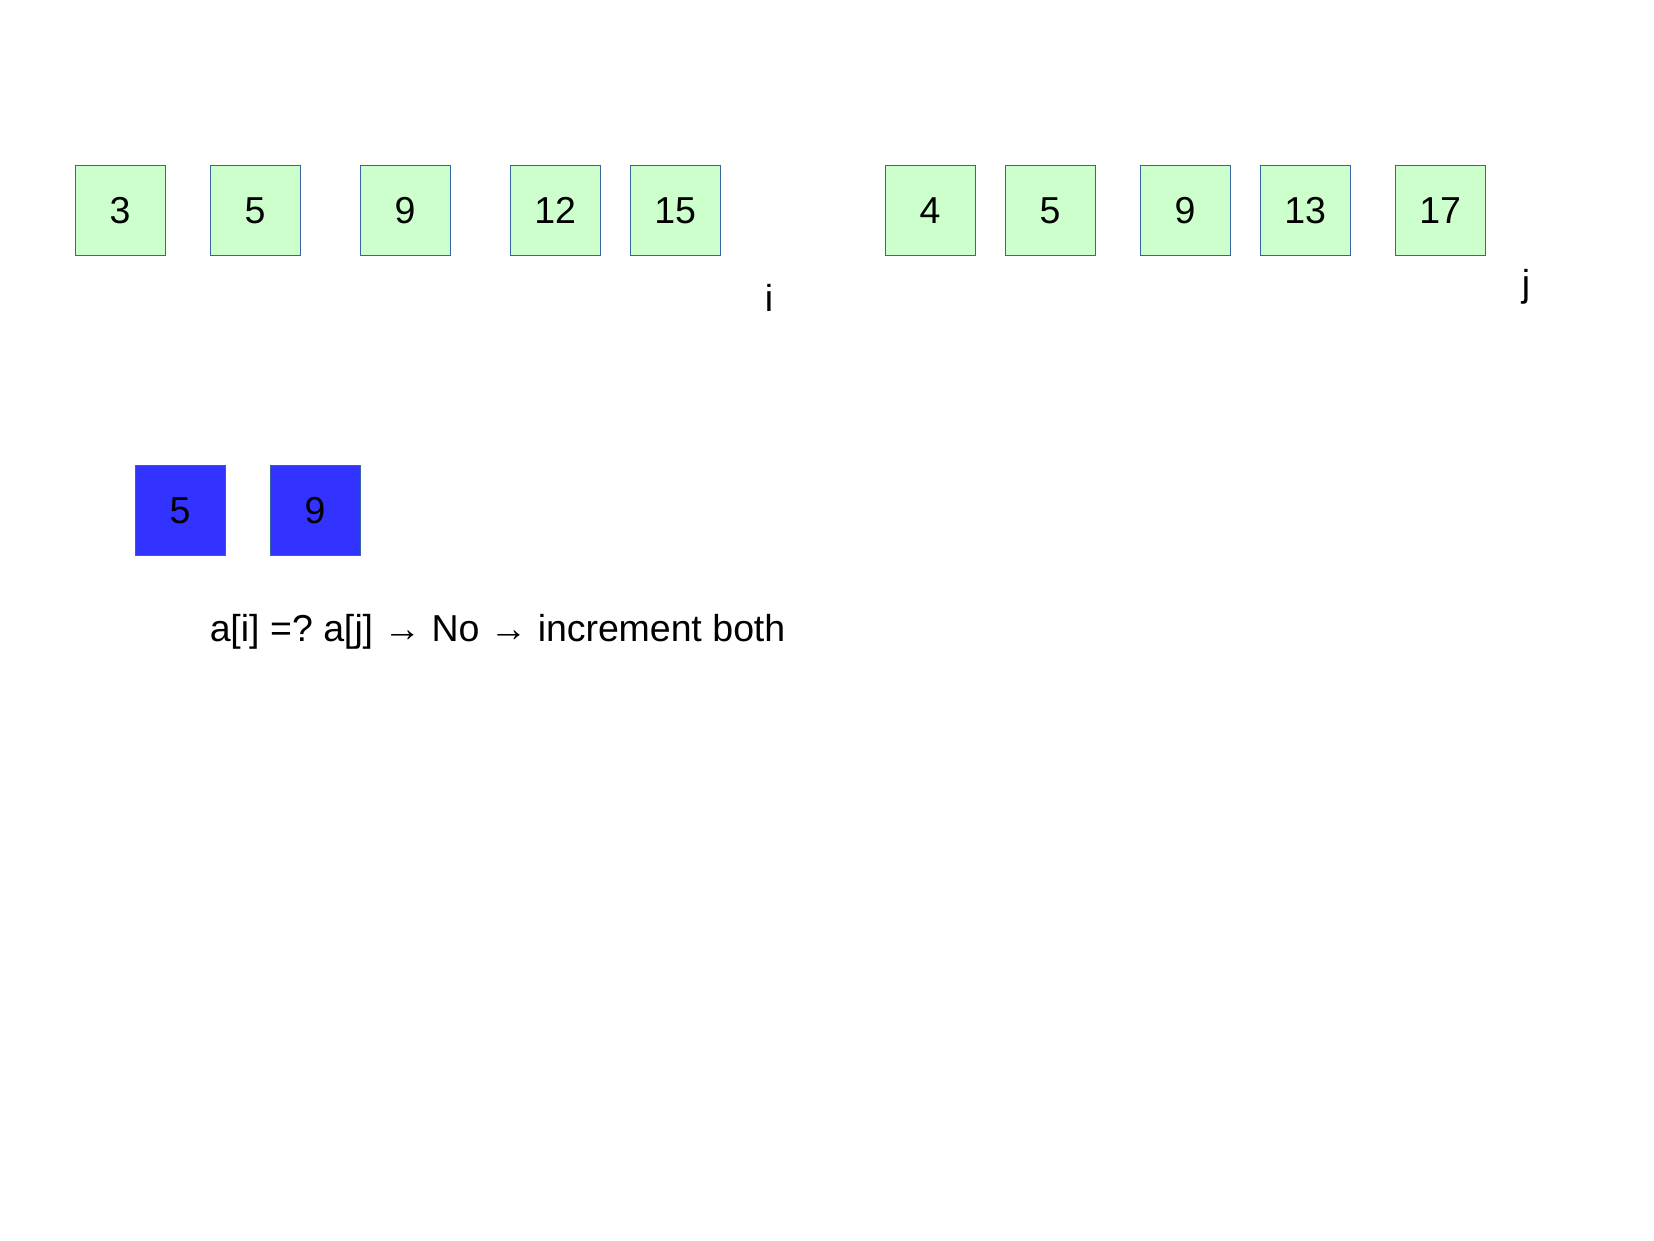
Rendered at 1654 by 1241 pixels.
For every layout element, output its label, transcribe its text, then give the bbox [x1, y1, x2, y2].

text_box 12 [510, 165, 601, 256]
text_box 5 [1005, 165, 1096, 256]
text_box 9 [1140, 165, 1231, 256]
text_box 9 [270, 465, 361, 556]
text_box a[i] =? a[j] → No → increment both [195, 600, 801, 699]
text_box 5 [210, 165, 301, 256]
text_box 4 [885, 165, 976, 256]
text_box 15 [630, 165, 721, 256]
text_box i [750, 270, 803, 327]
text_box 9 [360, 165, 451, 256]
text_box 3 [75, 165, 166, 256]
text_box 17 [1395, 165, 1486, 256]
text_box 5 [135, 465, 226, 556]
text_box 13 [1260, 165, 1351, 256]
text_box j [1507, 255, 1561, 312]
